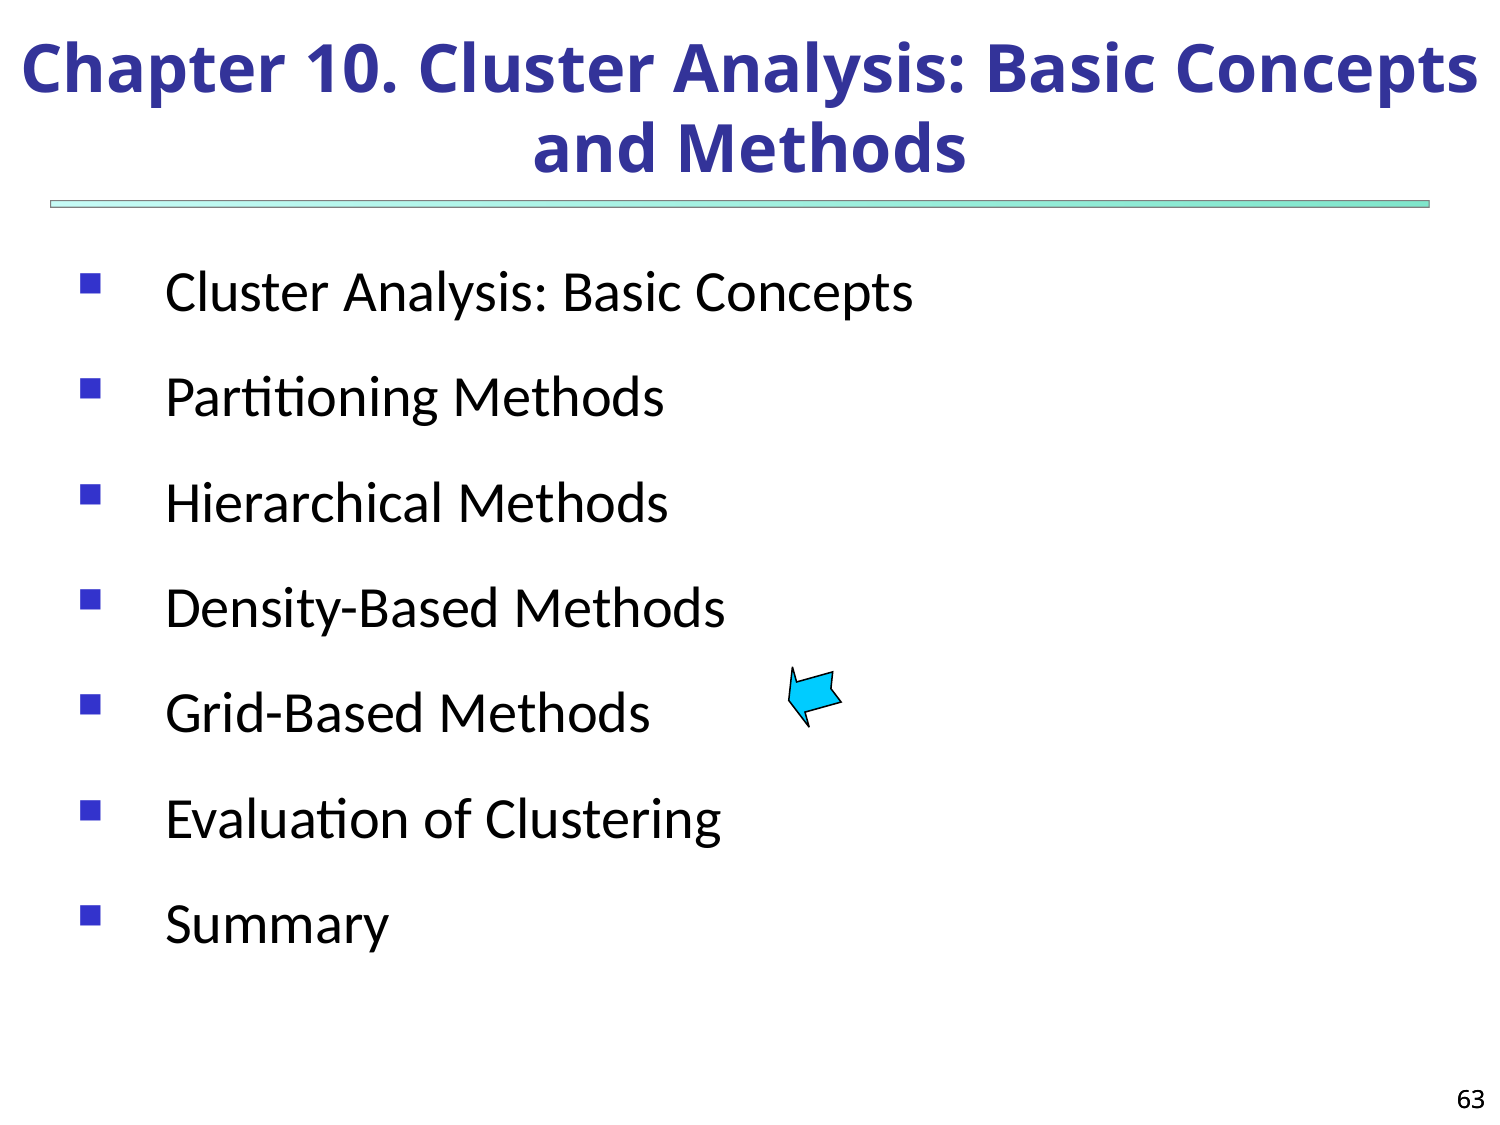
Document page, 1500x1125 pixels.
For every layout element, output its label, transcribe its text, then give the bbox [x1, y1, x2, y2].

text_box [788, 666, 842, 728]
title Chapter 10. Cluster Analysis: Basic Concepts and Methods [0, 18, 1500, 194]
text_box 18 [1187, 1062, 1500, 1125]
list Cluster Analysis: Basic Concepts Partitioning Methods Hierarchical Methods Density-Based Methods Grid-Based Methods Evaluation of Clustering Summary [62, 224, 1412, 1075]
